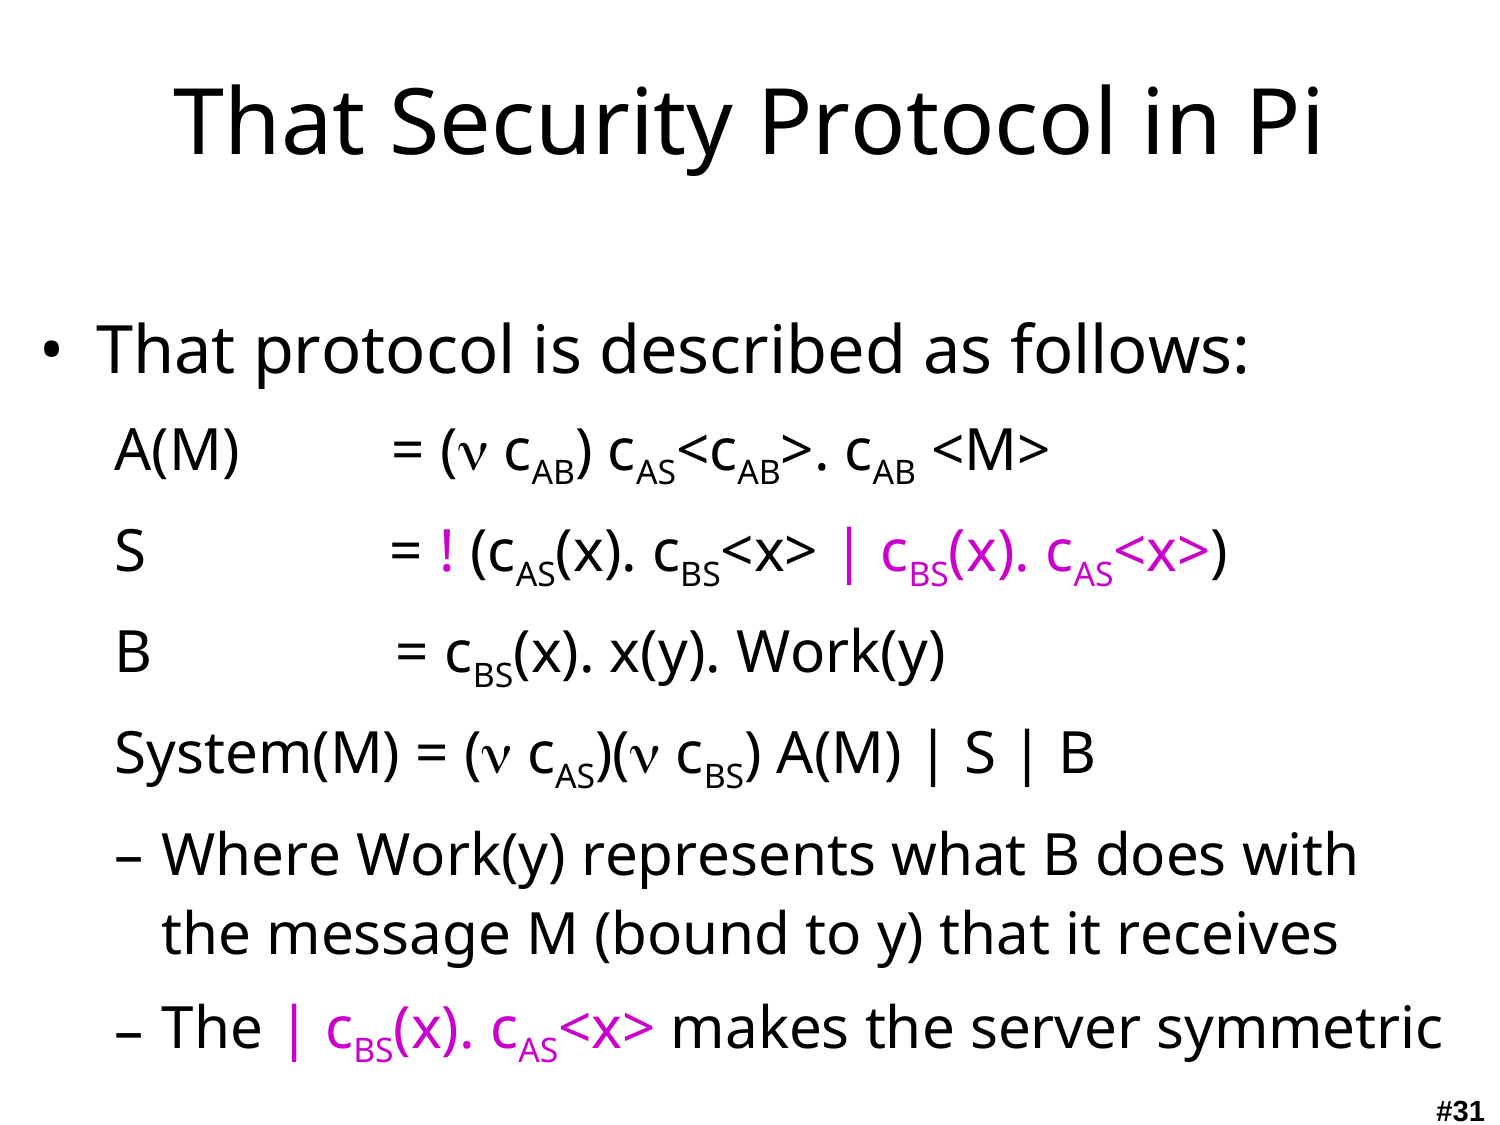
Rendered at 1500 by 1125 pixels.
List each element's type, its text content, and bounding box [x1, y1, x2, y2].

title That Security Protocol in Pi [24, 24, 1476, 187]
list That protocol is described as follows: A(M) = ( cAB) cAS<cAB>. cAB <M> S = ! (cAS(x). cBS<x> | cBS(x). cAS<x>) B = cBS(x). x(y). Work(y) System(M) = ( cAS)( cBS) A(M) | S | B Where Work(y) represents what B does with the message M (bound to y) that it receives The | cBS(x). cAS<x> makes the server symmetric [24, 187, 1476, 1026]
